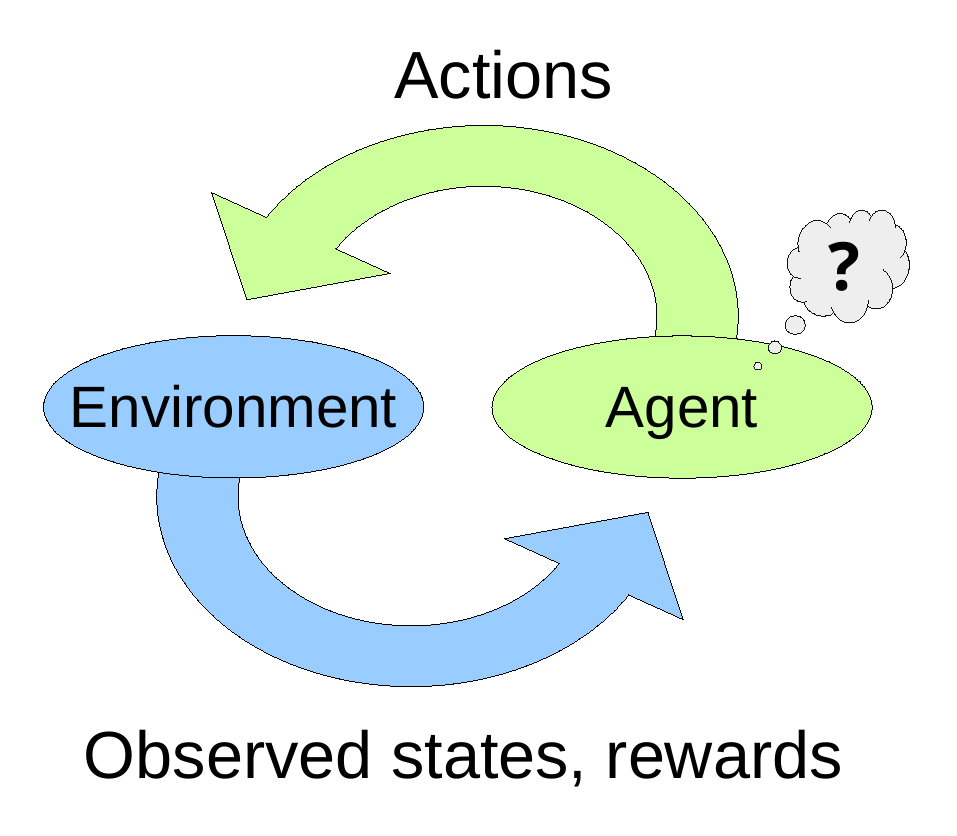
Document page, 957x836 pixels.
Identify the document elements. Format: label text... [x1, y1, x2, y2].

text_box Observed states, rewards [69, 710, 957, 821]
text_box ? [753, 362, 762, 370]
text_box ? [768, 340, 782, 354]
text_box Actions [379, 30, 688, 142]
text_box Environment [43, 335, 424, 478]
text_box Agent [491, 335, 873, 479]
text_box ? [785, 315, 806, 335]
text_box ? [787, 210, 910, 323]
text_box [156, 473, 684, 687]
text_box [211, 142, 739, 338]
